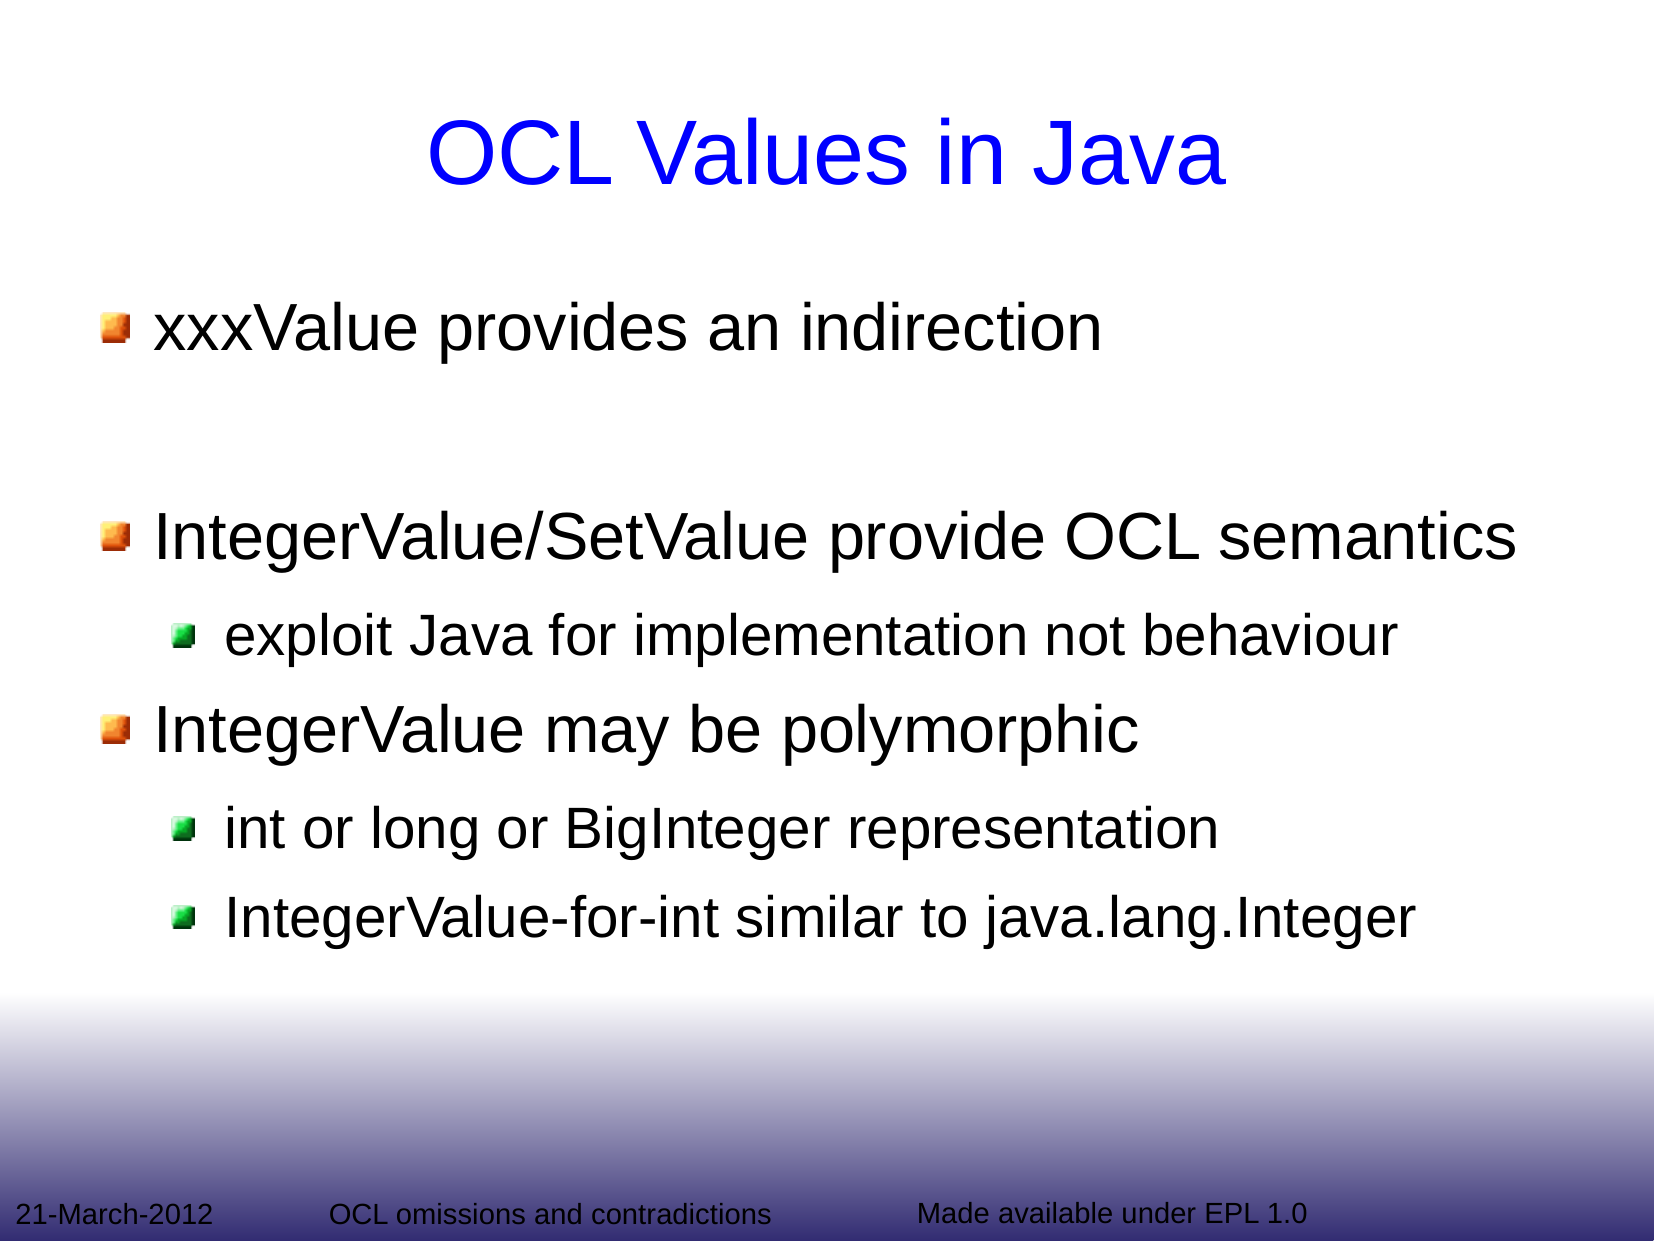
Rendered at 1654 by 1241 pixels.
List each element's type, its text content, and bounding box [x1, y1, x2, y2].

list xxxValue provides an indirection IntegerValue/SetValue provide OCL semantics exploit Java for implementation not behaviour IntegerValue may be polymorphic int or long or BigInteger representation IntegerValue-for-int similar to java.lang.Integer [82, 290, 1571, 1109]
title OCL Values in Java [82, 49, 1571, 257]
